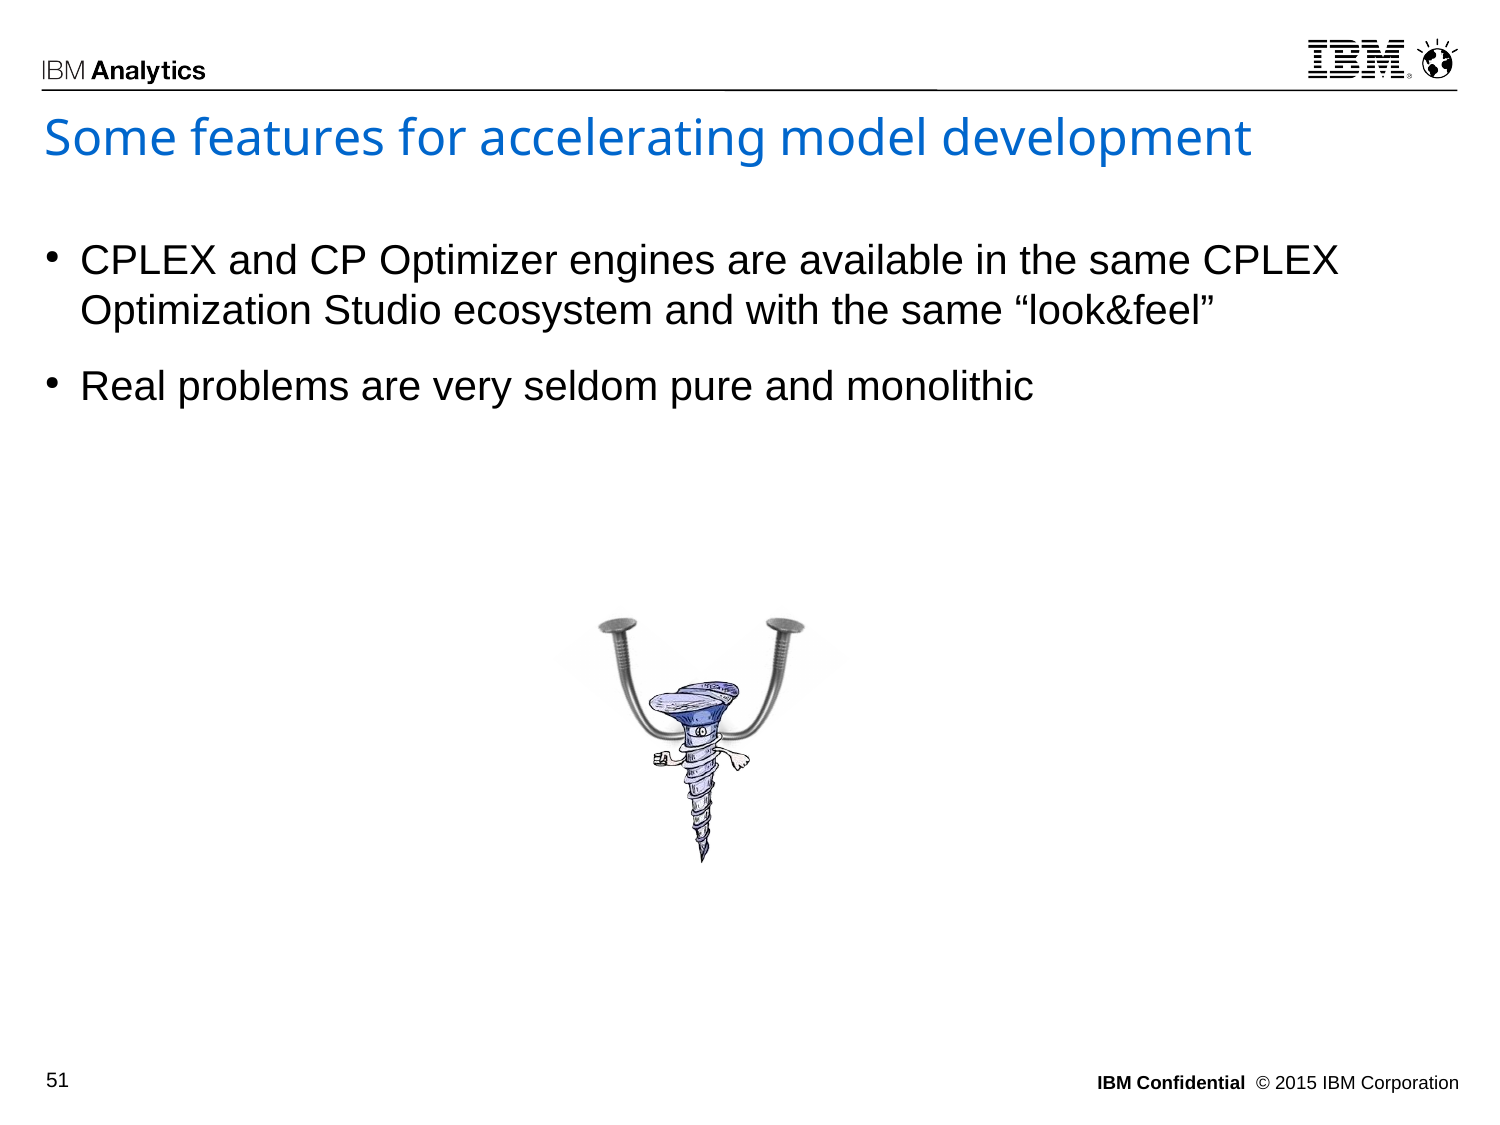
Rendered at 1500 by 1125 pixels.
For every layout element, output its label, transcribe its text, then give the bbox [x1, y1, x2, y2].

picture [1294, 24, 1469, 91]
picture [24, 42, 224, 99]
list CPLEX and CP Optimizer engines are available in the same CPLEX Optimization Studio ecosystem and with the same “look&feel” Real problems are very seldom pure and monolithic [30, 224, 1426, 432]
title Some features for accelerating model development [29, 97, 1500, 203]
picture [553, 605, 850, 865]
